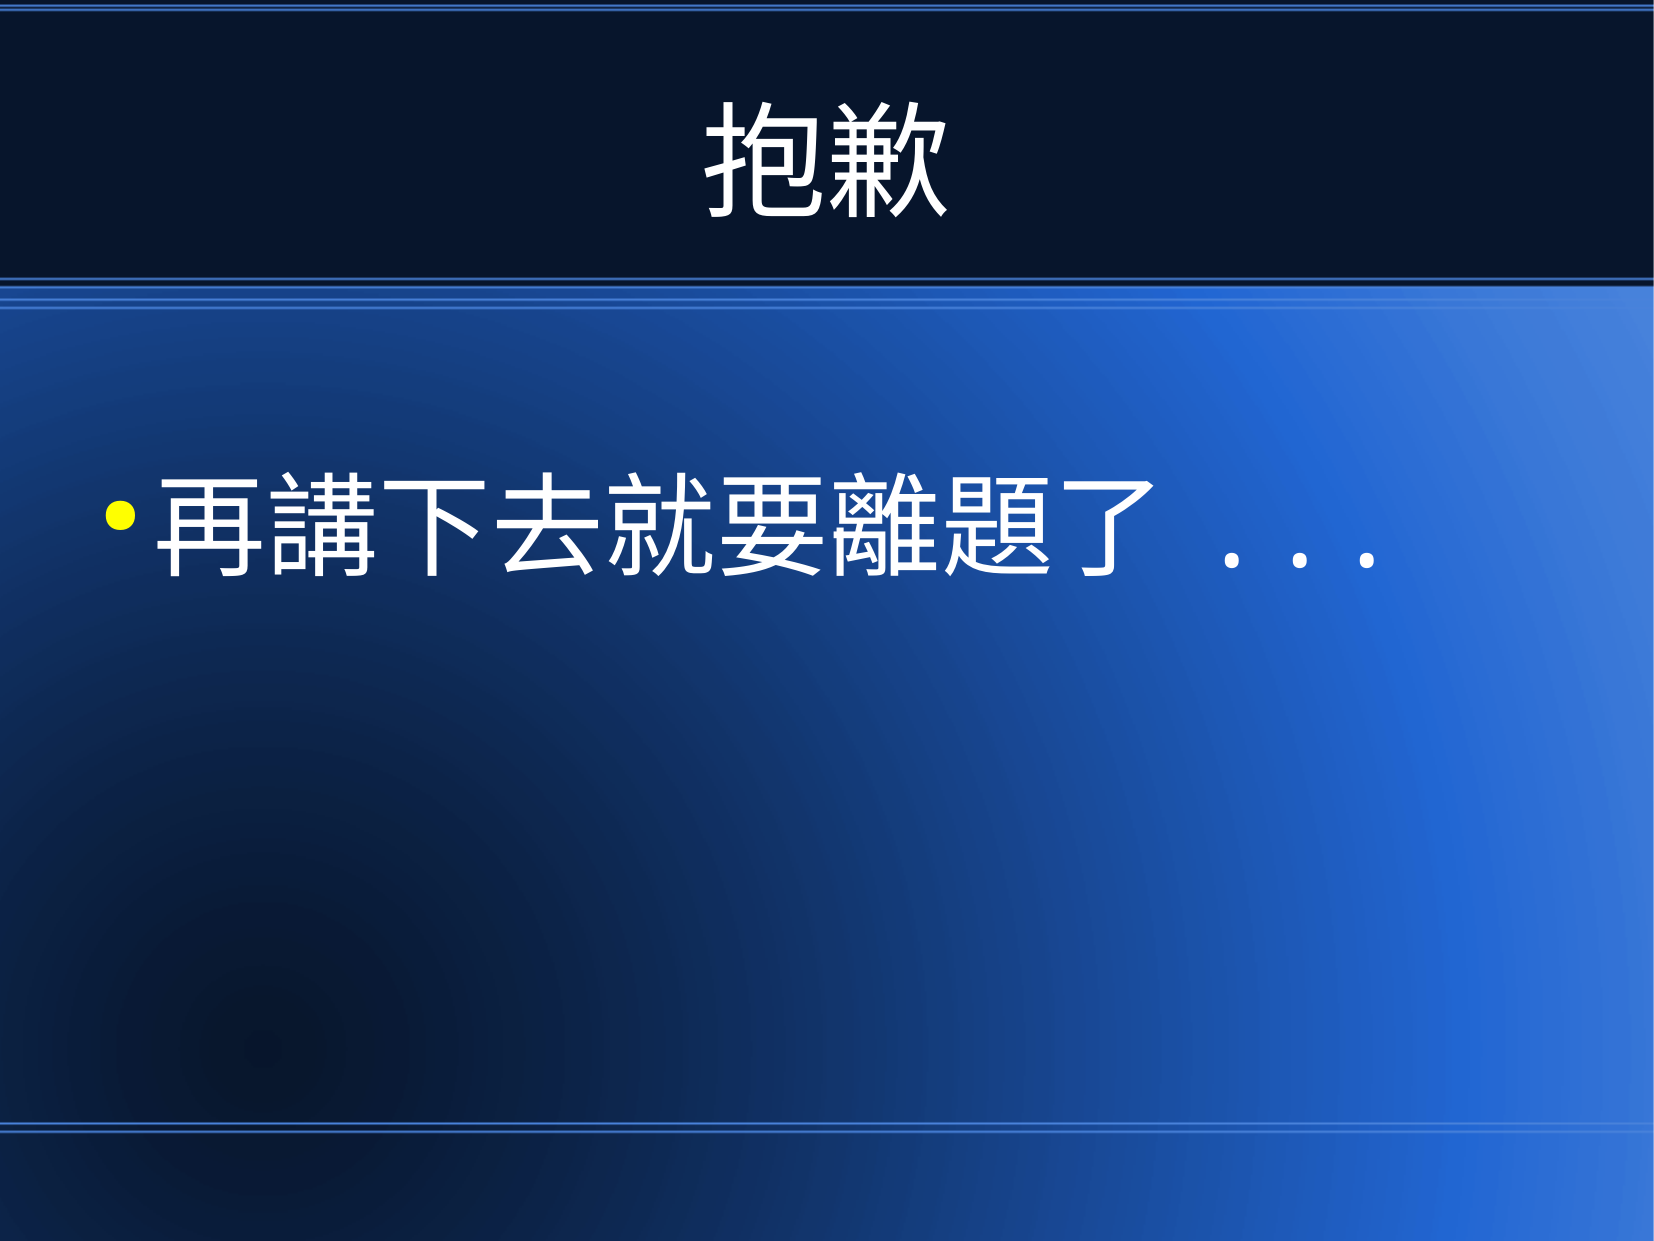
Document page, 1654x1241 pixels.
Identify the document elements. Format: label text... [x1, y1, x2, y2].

list 再講下去就要離題了... [82, 355, 1571, 1241]
title 抱歉 [82, 49, 1571, 257]
picture [0, 0, 1654, 1241]
